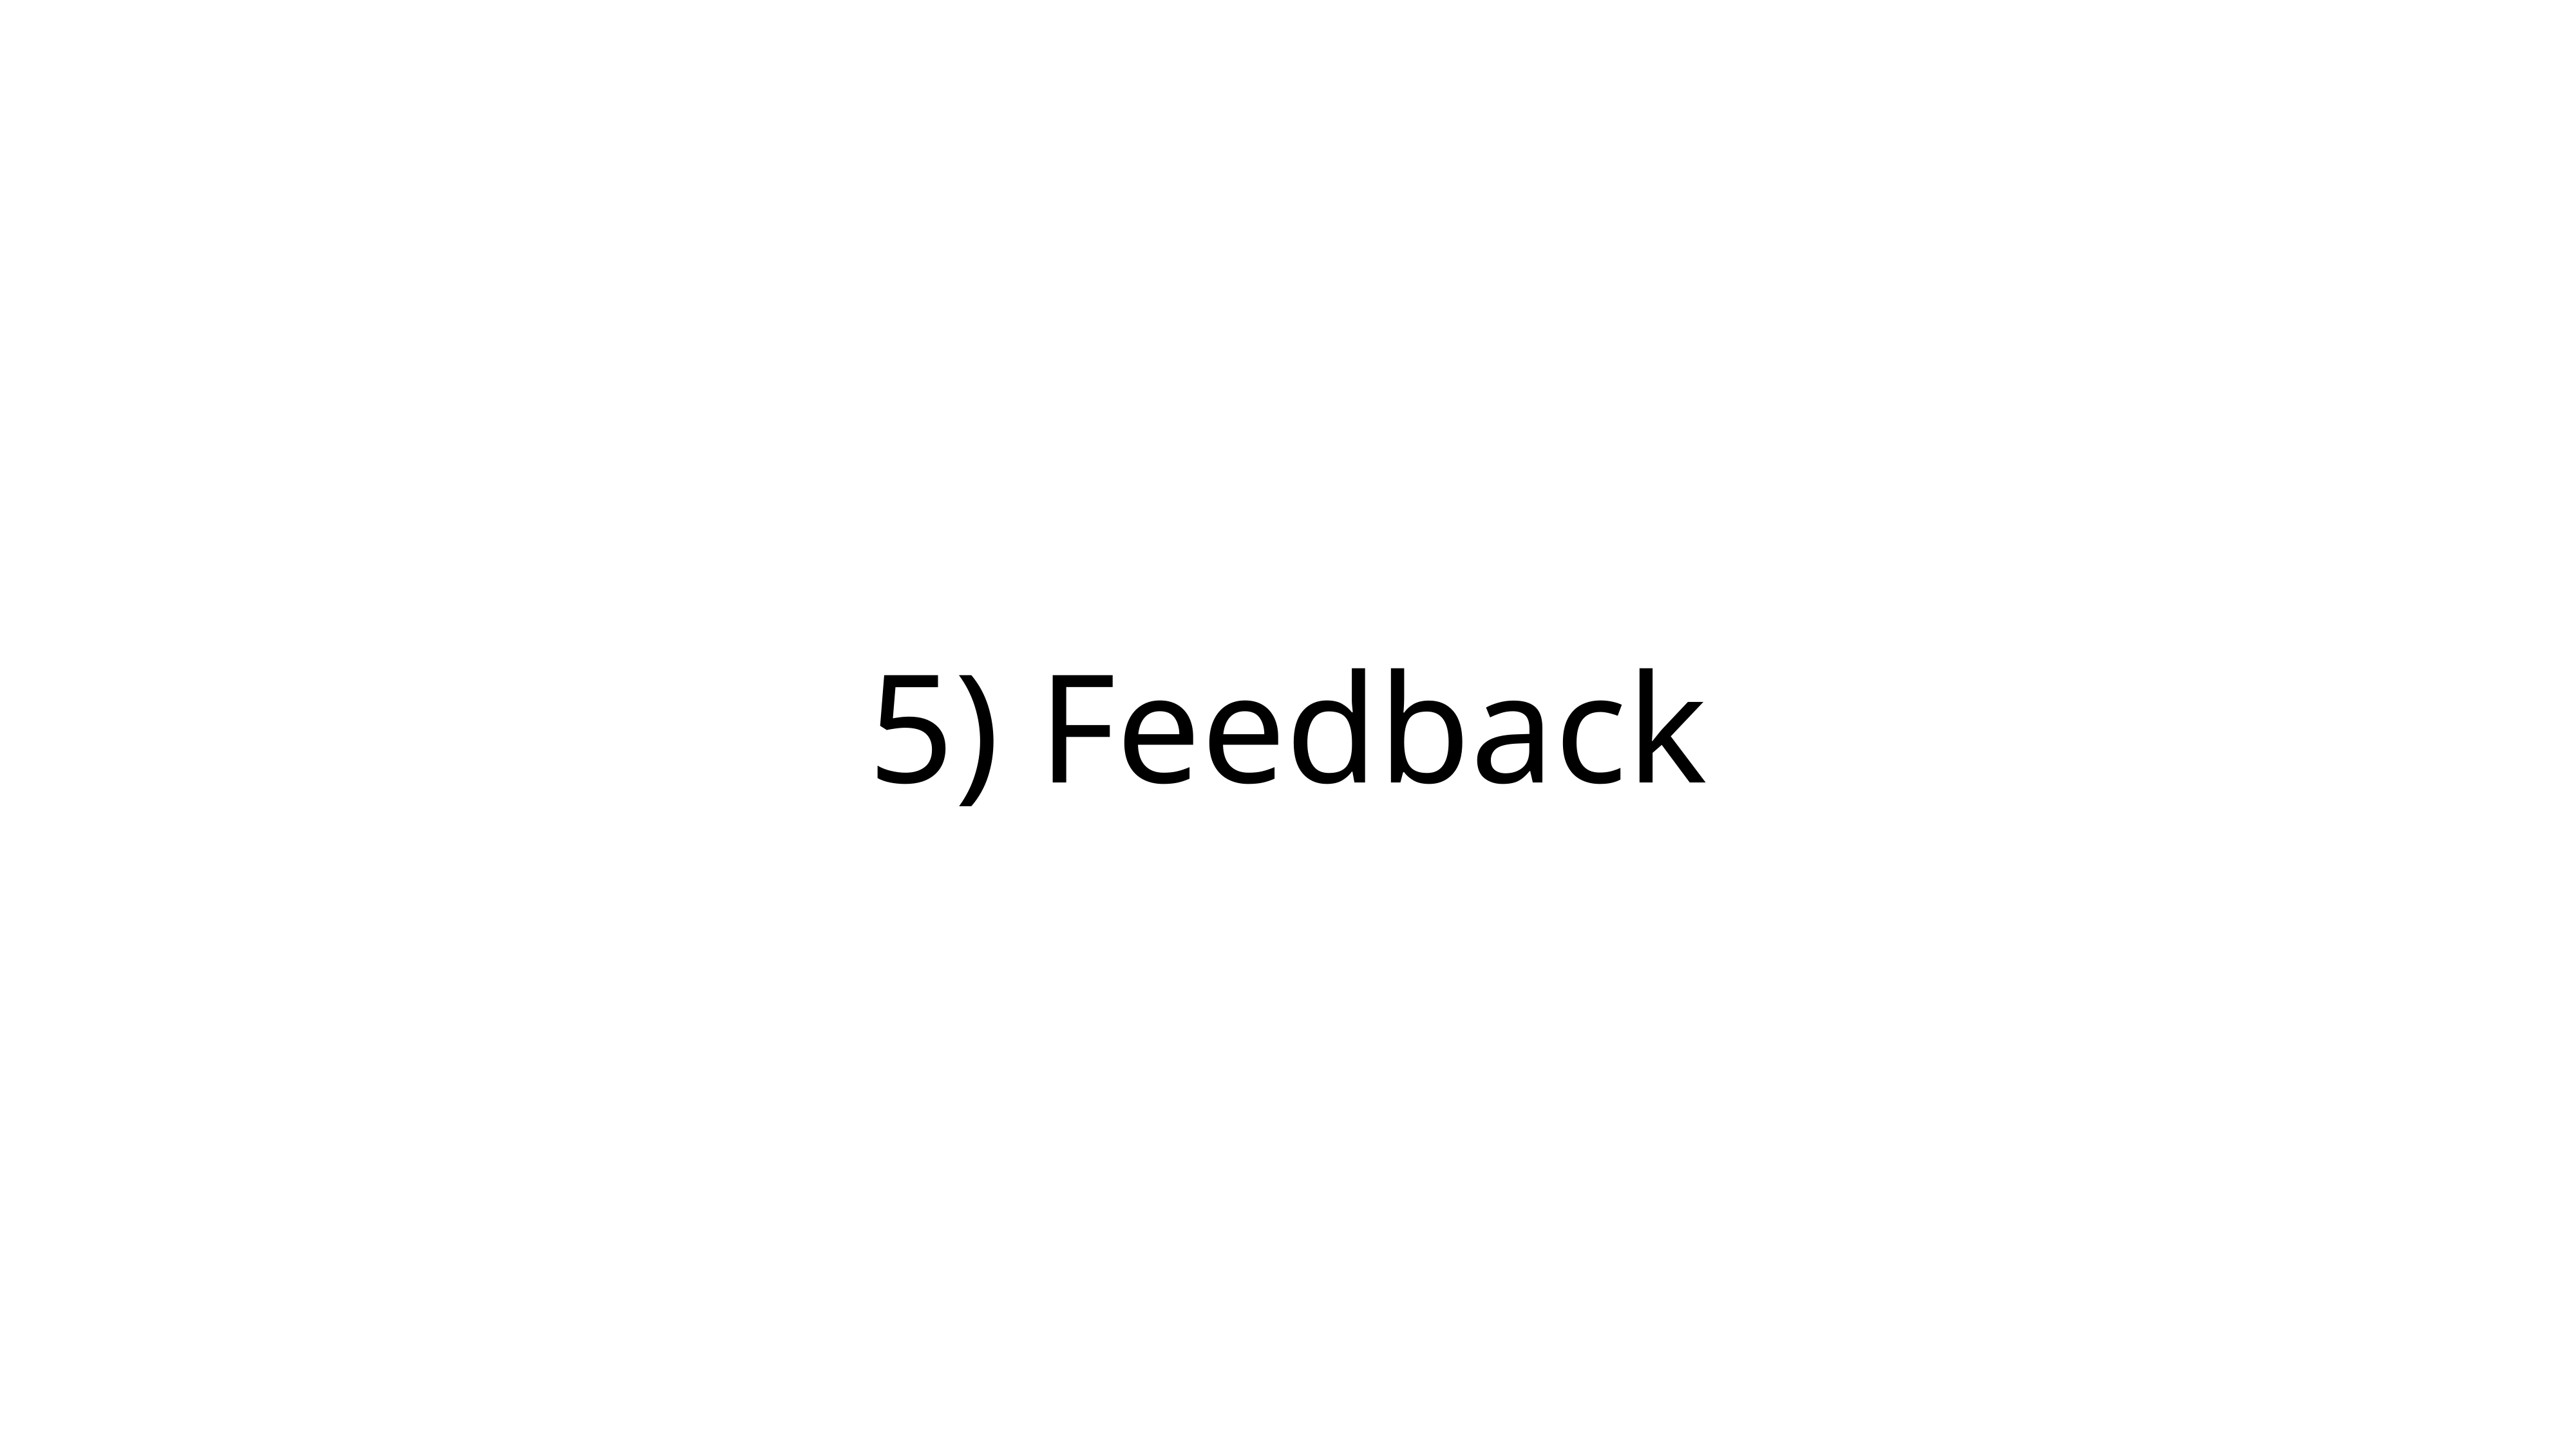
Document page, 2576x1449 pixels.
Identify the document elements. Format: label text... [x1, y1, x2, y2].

text_box 5) Feedback [251, 478, 2325, 971]
